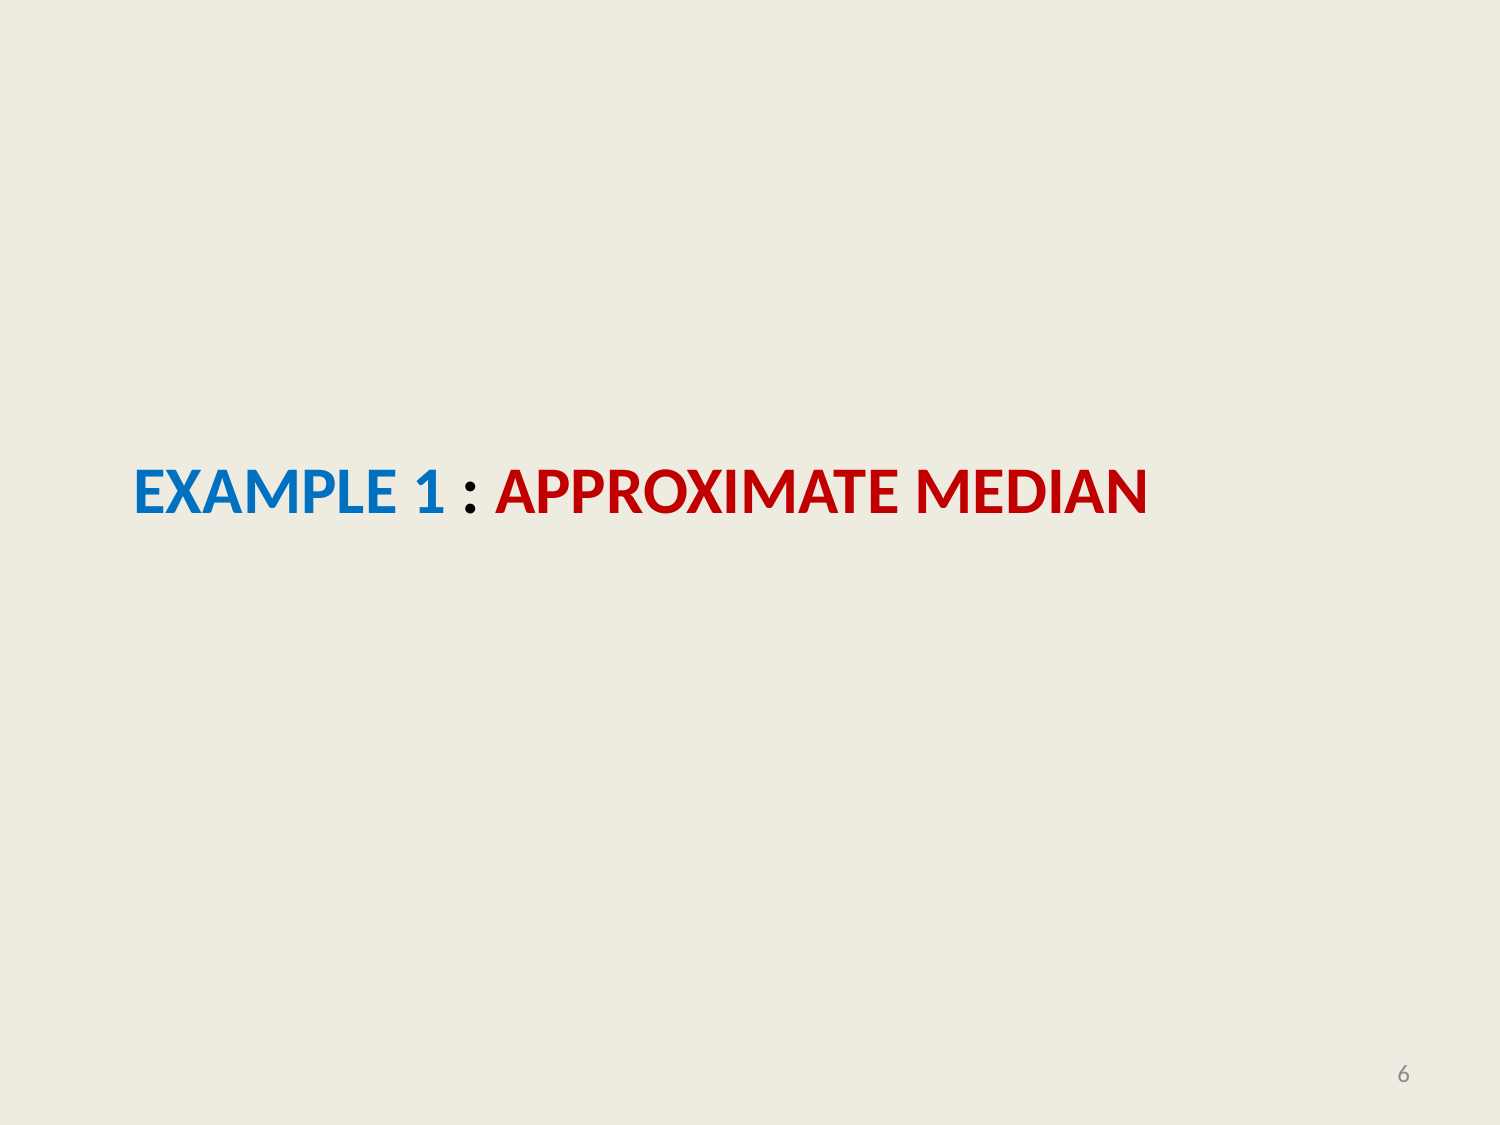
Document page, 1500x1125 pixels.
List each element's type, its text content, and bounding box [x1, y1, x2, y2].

title Example 1 : Approximate median [118, 439, 1394, 663]
slide_number <number> [1074, 1042, 1425, 1103]
